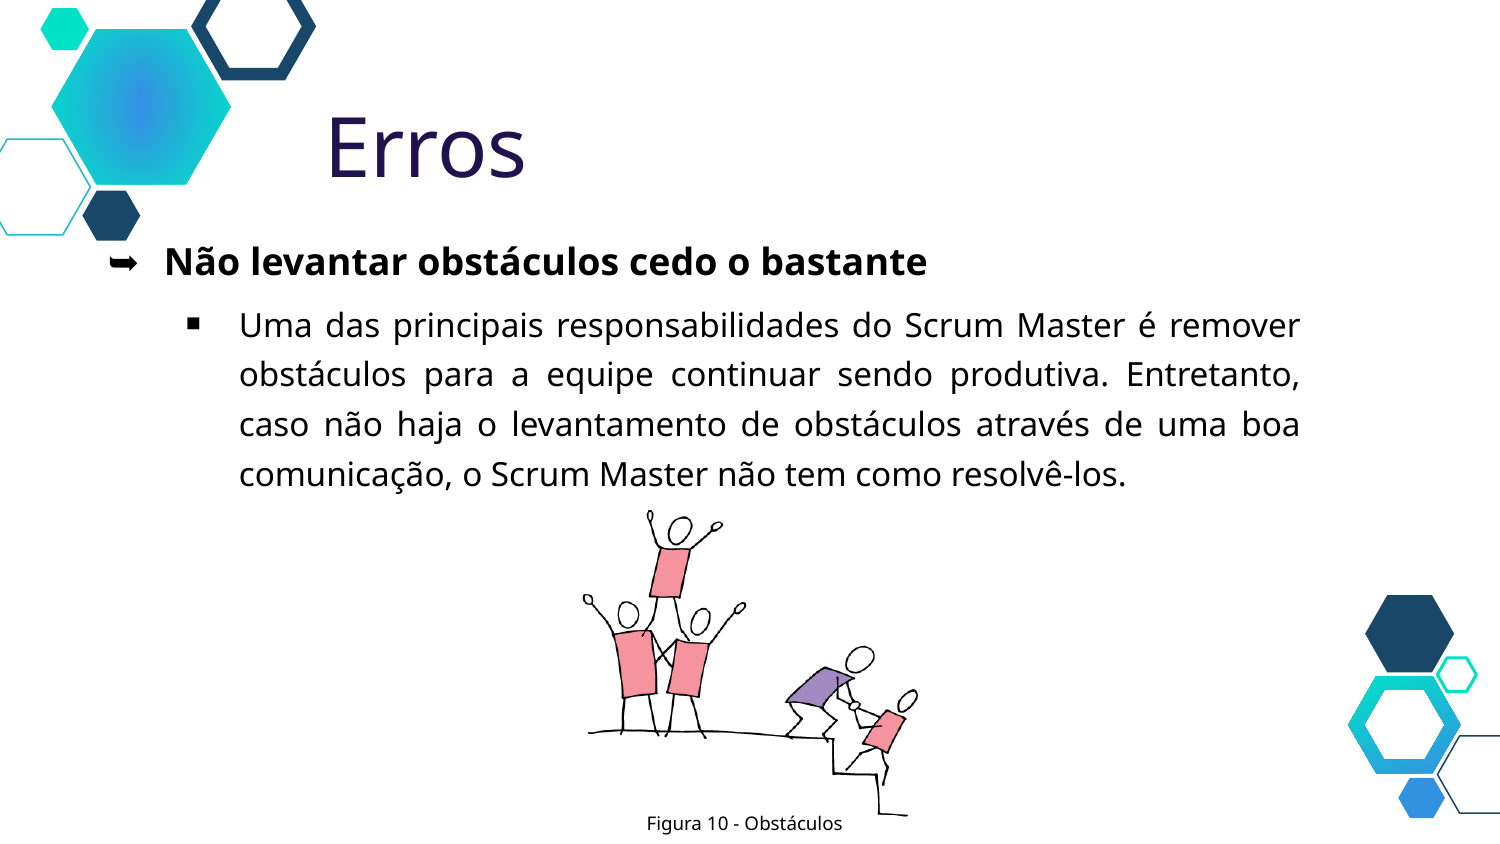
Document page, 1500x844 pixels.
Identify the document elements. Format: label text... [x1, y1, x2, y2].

picture [579, 506, 921, 821]
text_box Figura 10 - Obstáculos [631, 797, 882, 835]
title Erros [309, 103, 1121, 209]
list Não levantar obstáculos cedo o bastante Uma das principais responsabilidades do Scrum Master é remover obstáculos para a equipe continuar sendo produtiva. Entretanto, caso não haja o levantamento de obstáculos através de uma boa comunicação, o Scrum Master não tem como resolvê-los. [74, 212, 1318, 750]
